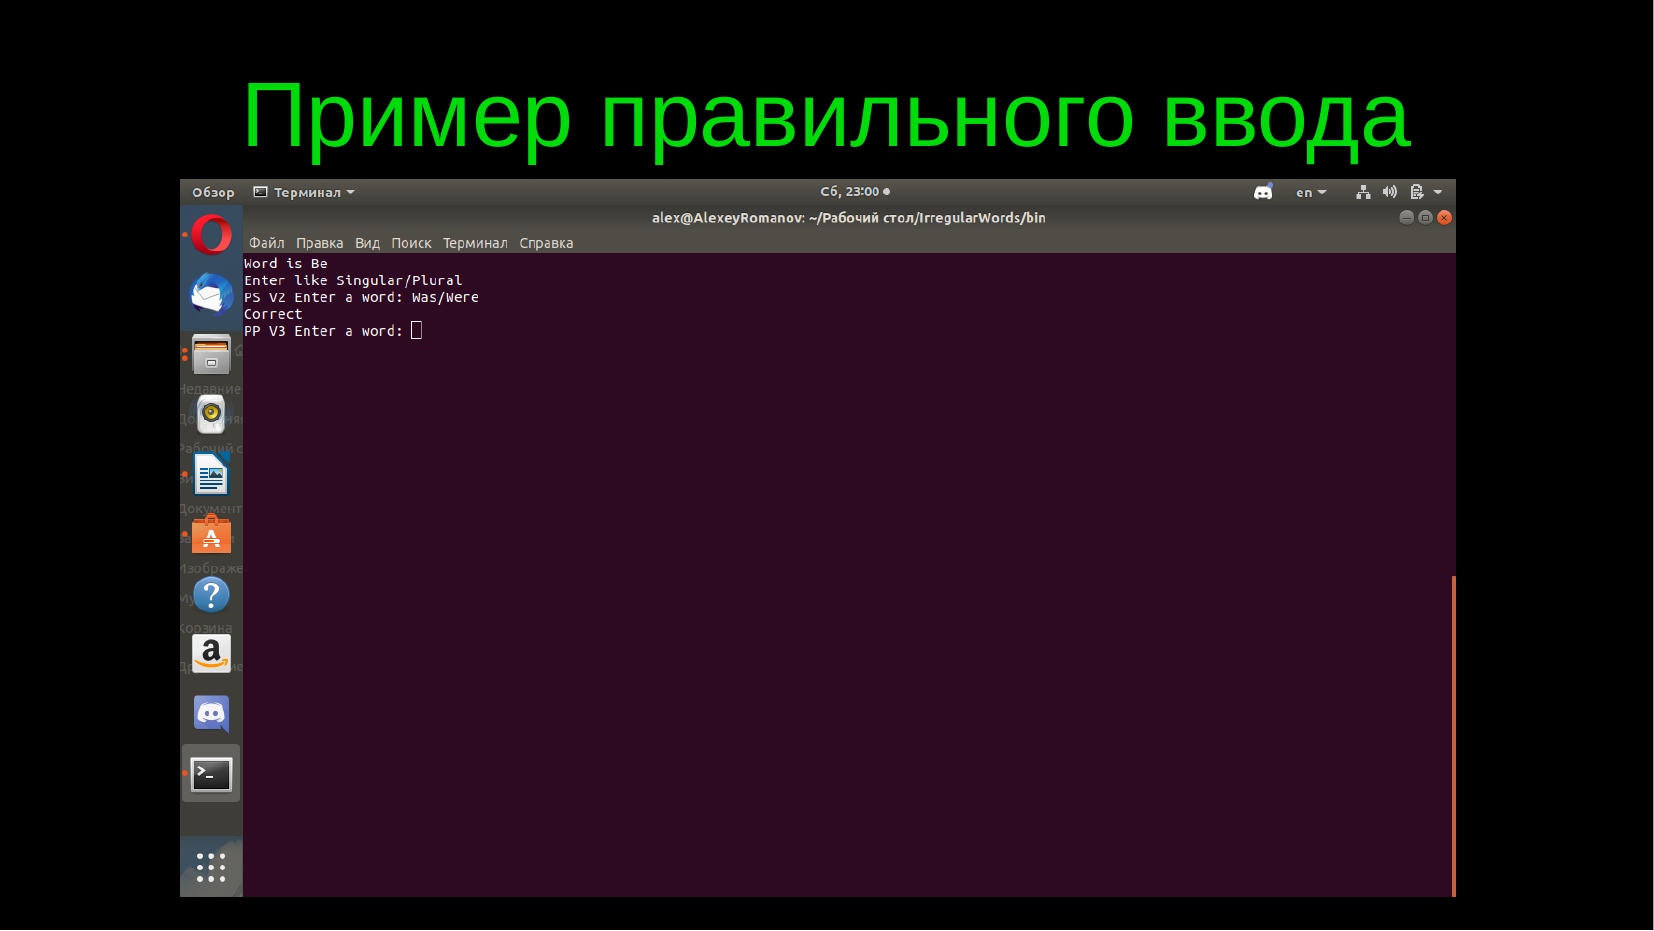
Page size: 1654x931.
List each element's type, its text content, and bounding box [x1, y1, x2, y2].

picture [180, 179, 1456, 897]
title Пример правильного ввода [82, 37, 1571, 193]
